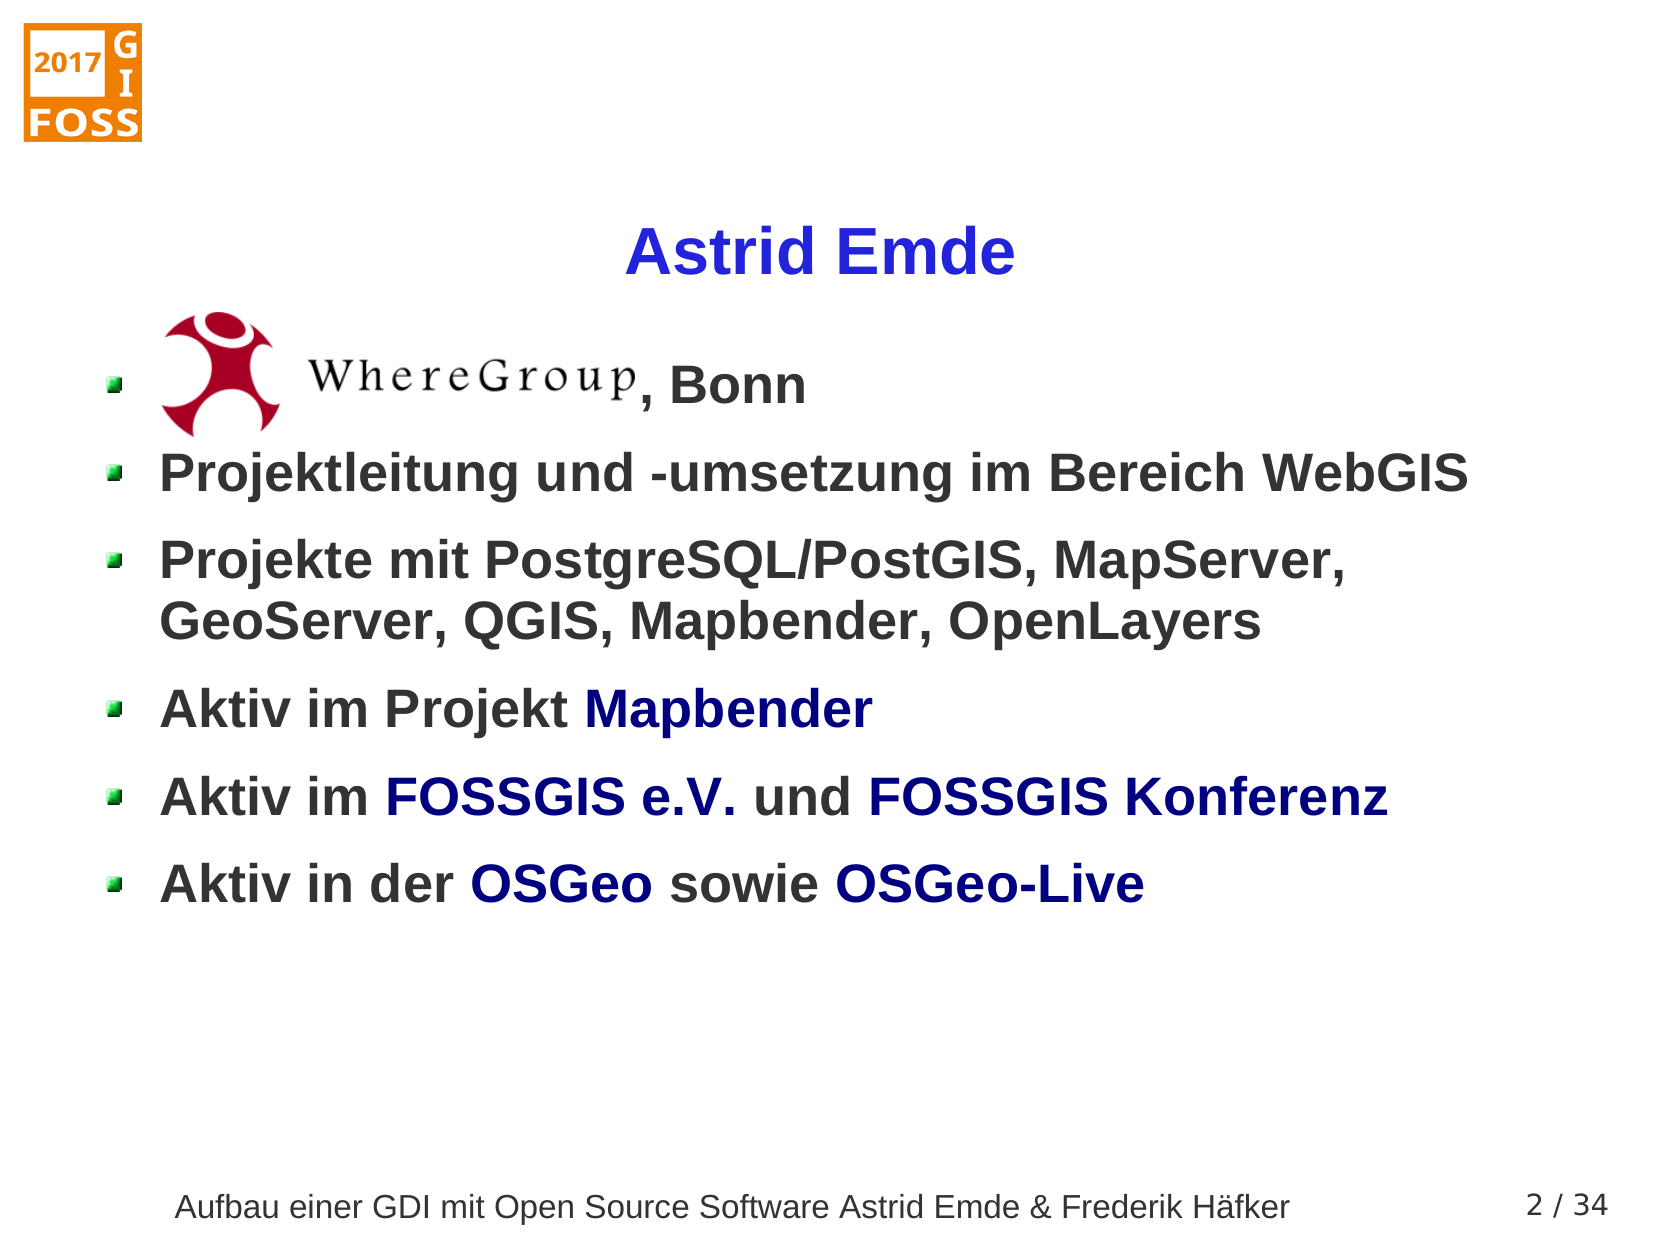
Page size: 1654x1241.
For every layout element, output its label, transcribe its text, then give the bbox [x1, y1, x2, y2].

picture [161, 312, 635, 437]
picture [23, 23, 142, 142]
title Astrid Emde [76, 177, 1565, 325]
list , Bonn Projektleitung und -umsetzung im Bereich WebGIS Projekte mit PostgreSQL/PostGIS, MapServer, GeoServer, QGIS, Mapbender, OpenLayers Aktiv im Projekt Mapbender Aktiv im FOSSGIS e.V. und FOSSGIS Konferenz Aktiv in der OSGeo sowie OSGeo-Live [88, 354, 1577, 1173]
